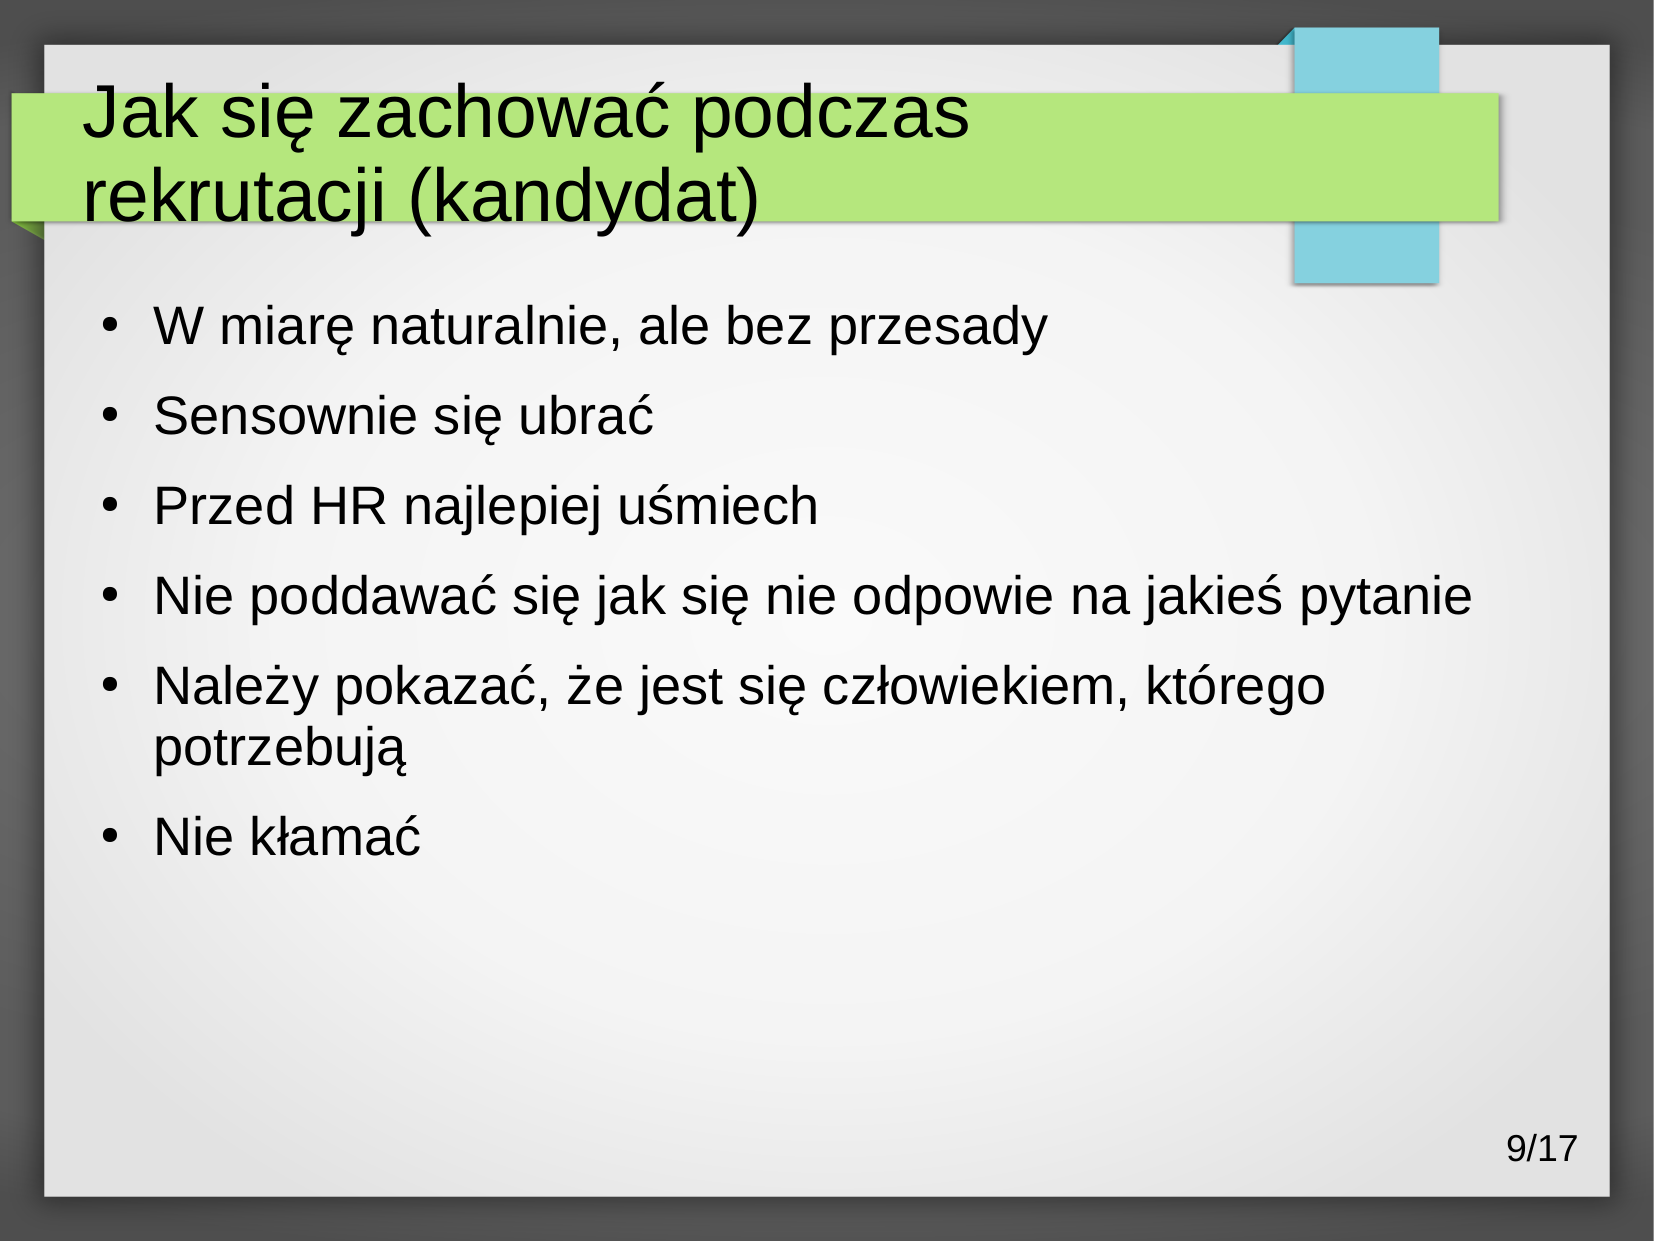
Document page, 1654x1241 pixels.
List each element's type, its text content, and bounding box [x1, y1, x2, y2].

text_box <numer>/17 [1491, 1119, 1654, 1191]
picture [0, 0, 1654, 1241]
title Jak się zachować podczas rekrutacji (kandydat) [82, 69, 1264, 238]
list W miarę naturalnie, ale bez przesady Sensownie się ubrać Przed HR najlepiej uśmiech Nie poddawać się jak się nie odpowie na jakieś pytanie Należy pokazać, że jest się człowiekiem, którego potrzebują Nie kłamać [82, 295, 1571, 1015]
